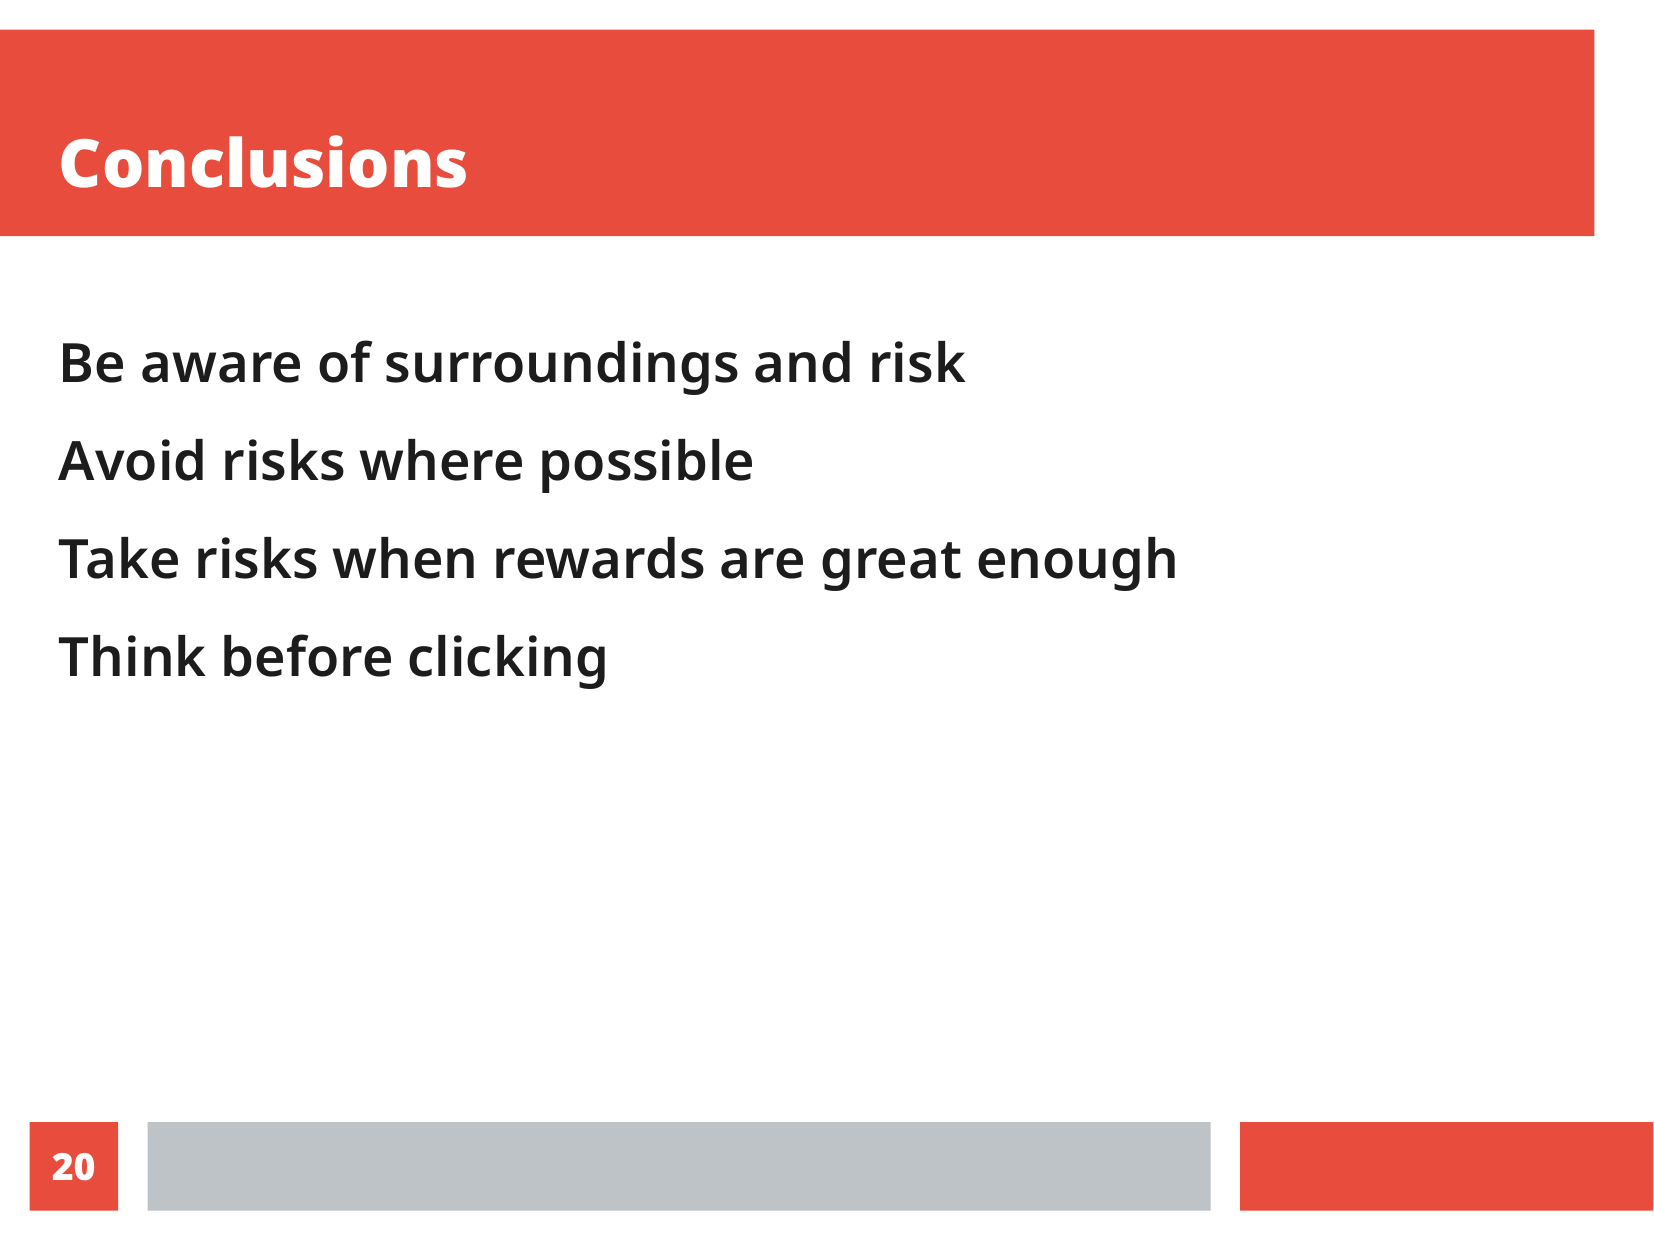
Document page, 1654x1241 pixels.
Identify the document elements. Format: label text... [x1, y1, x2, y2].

title Conclusions [59, 59, 1595, 207]
list Be aware of surroundings and risk Avoid risks where possible Take risks when rewards are great enough Think before clicking [59, 324, 1565, 1093]
